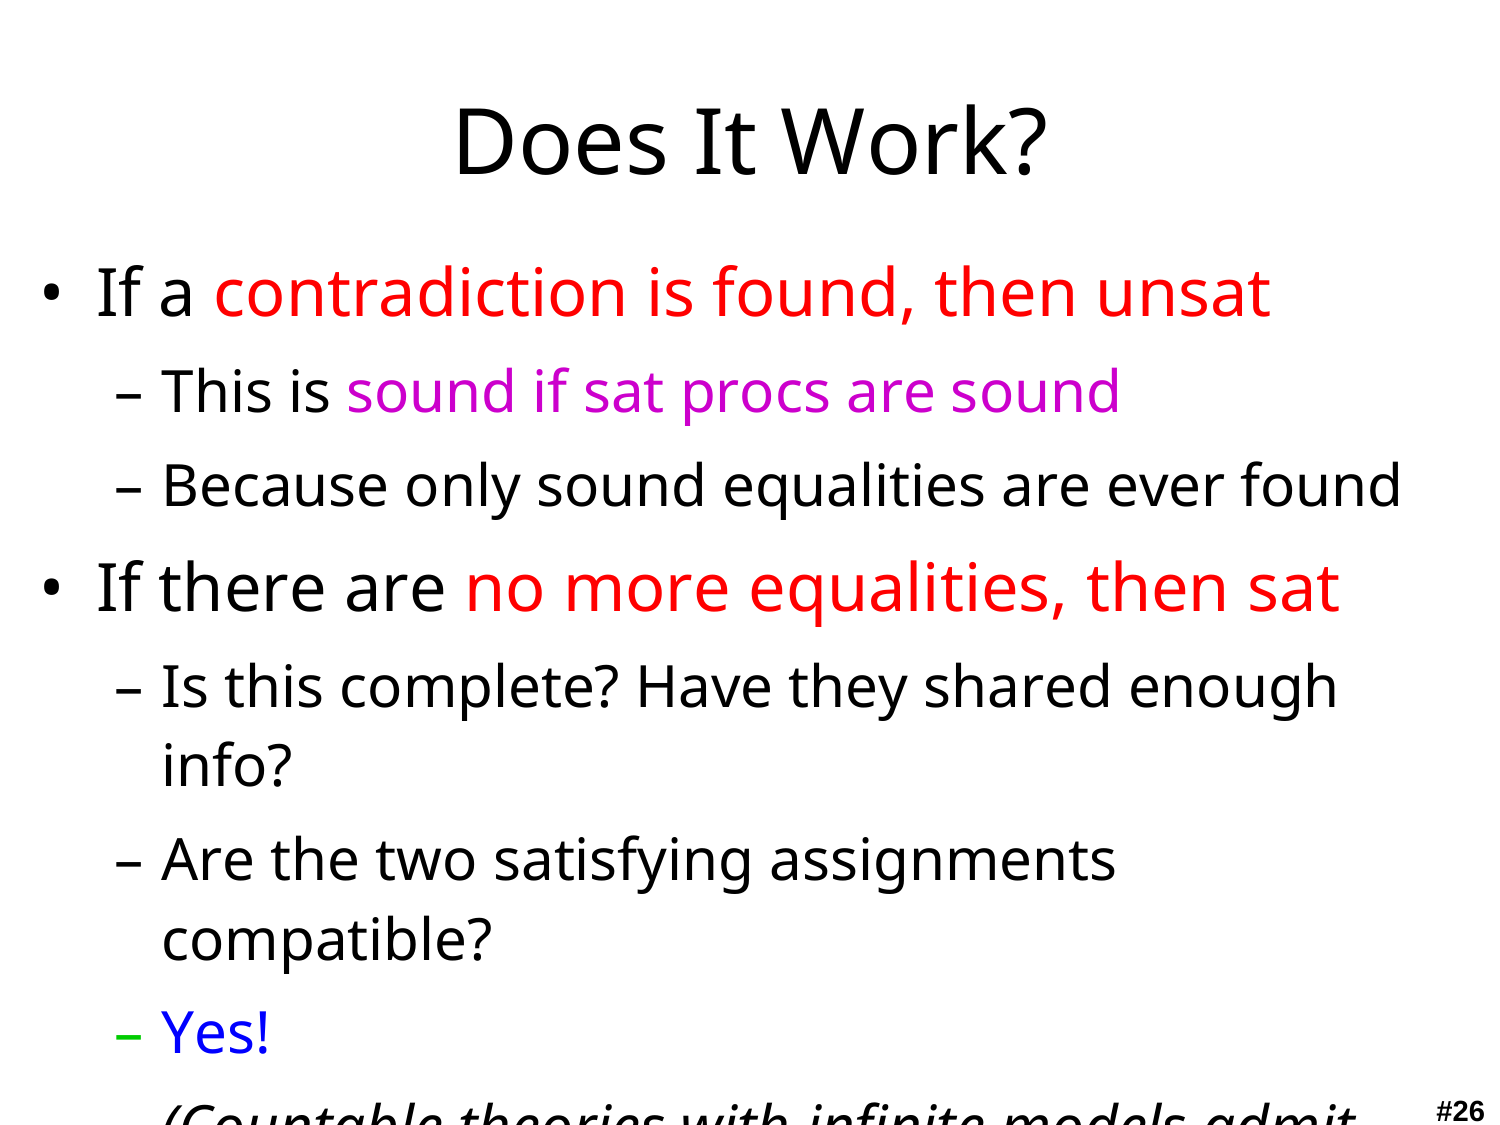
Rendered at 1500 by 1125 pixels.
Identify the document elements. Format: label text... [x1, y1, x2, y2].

list If a contradiction is found, then unsat This is sound if sat procs are sound Because only sound equalities are ever found If there are no more equalities, then sat Is this complete? Have they shared enough info? Are the two satisfying assignments compatible? Yes! (Countable theories with infinite models admit isomorphic models, convex theories have necessary interpretations, etc.) [24, 237, 1476, 1075]
title Does It Work? [24, 45, 1476, 233]
